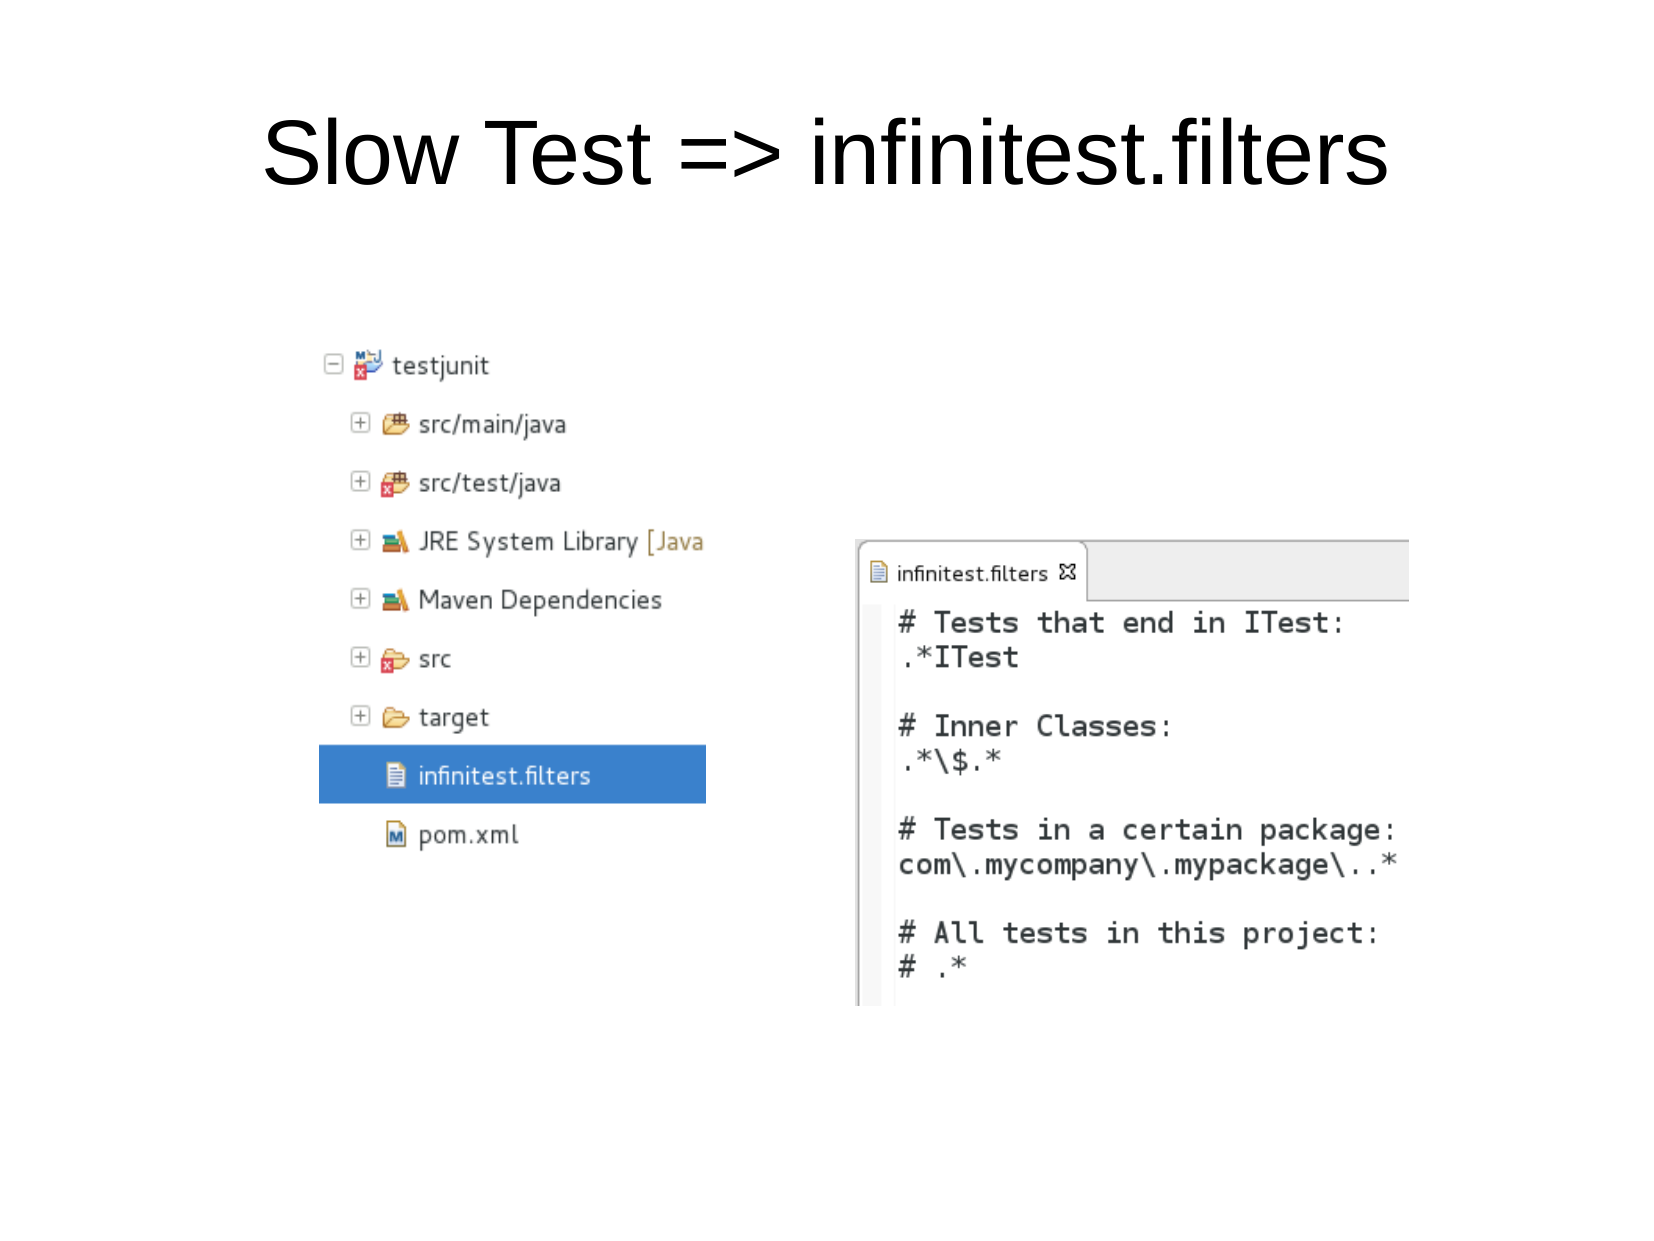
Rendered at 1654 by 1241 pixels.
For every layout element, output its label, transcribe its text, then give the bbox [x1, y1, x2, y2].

picture [319, 335, 706, 856]
picture [855, 539, 1409, 1006]
title Slow Test => infinitest.filters [82, 49, 1571, 257]
